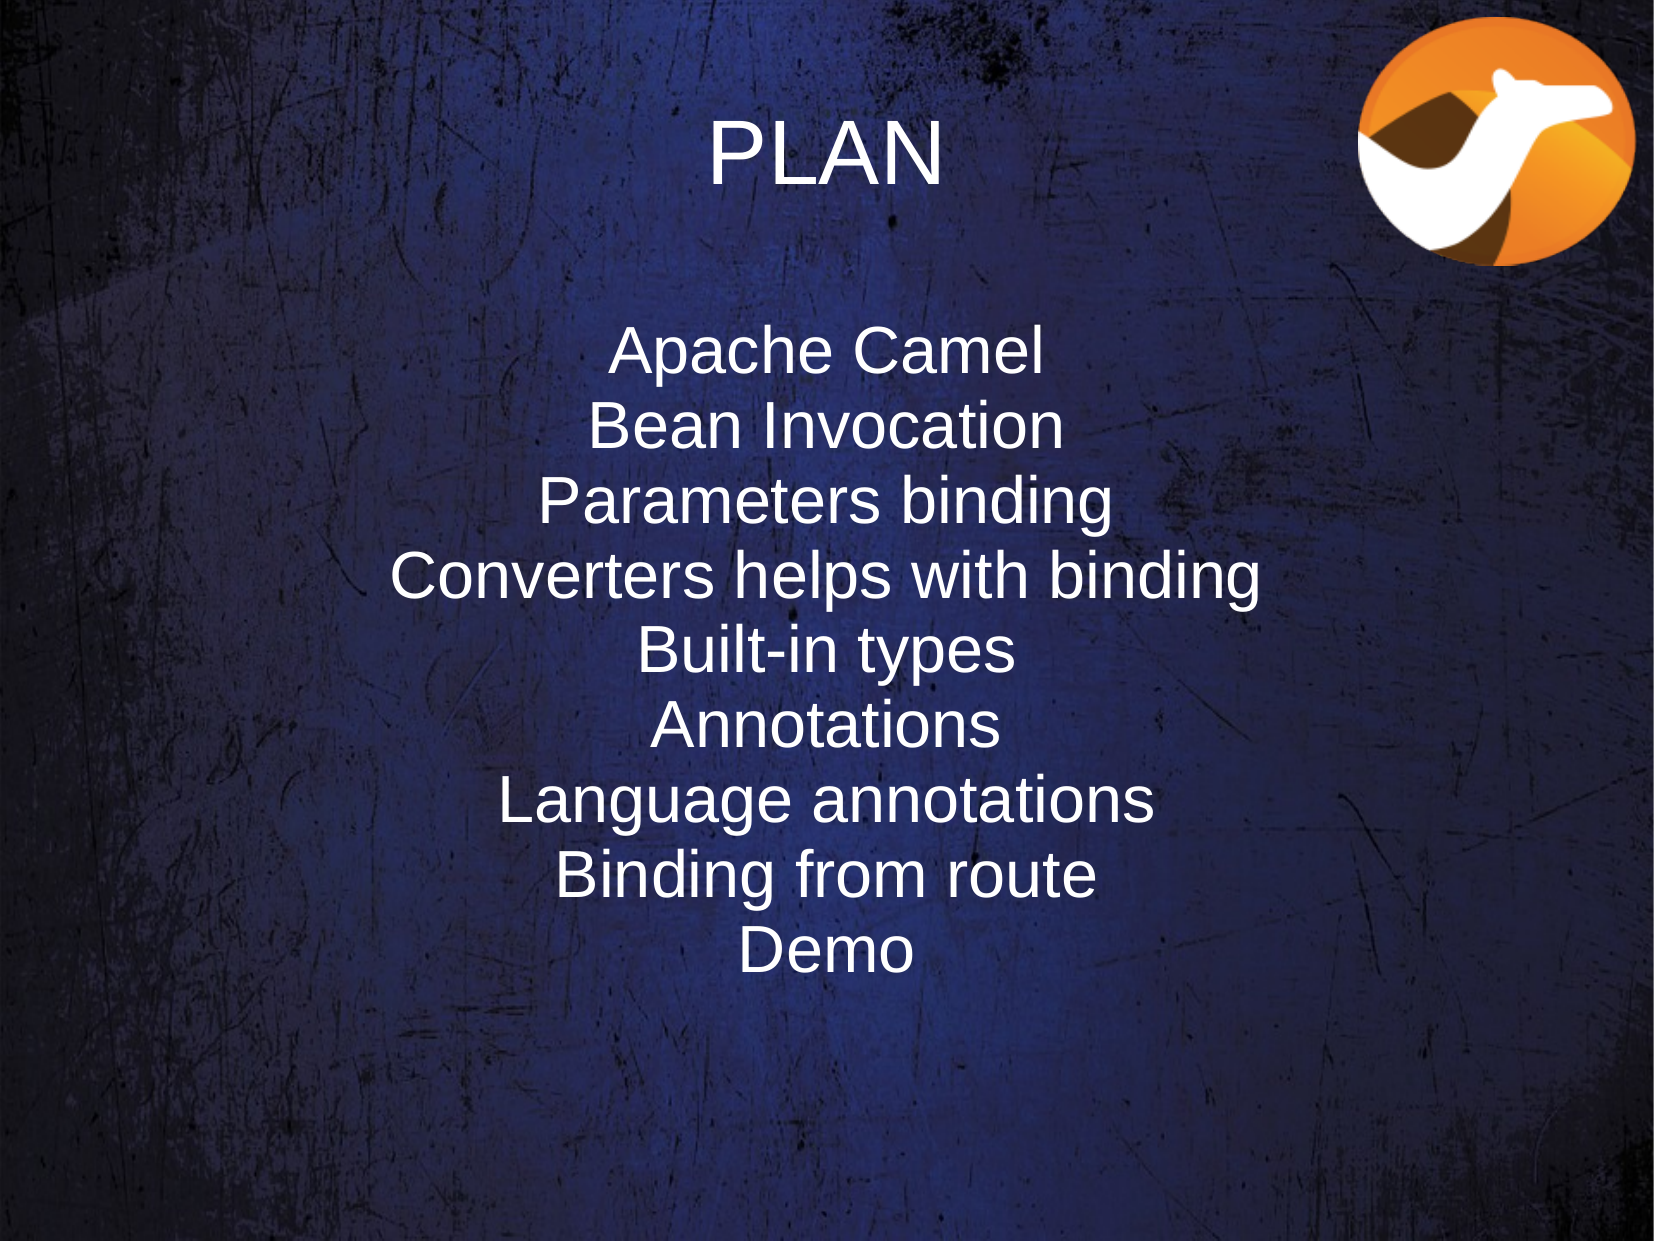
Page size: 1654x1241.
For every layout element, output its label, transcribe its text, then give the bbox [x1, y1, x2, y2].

subtitle Apache Camel Bean Invocation Parameters binding Converters helps with binding Built-in types Annotations Language annotations Binding from route Demo [82, 290, 1571, 1010]
title PLAN [82, 49, 1358, 257]
picture [0, 0, 1654, 1241]
